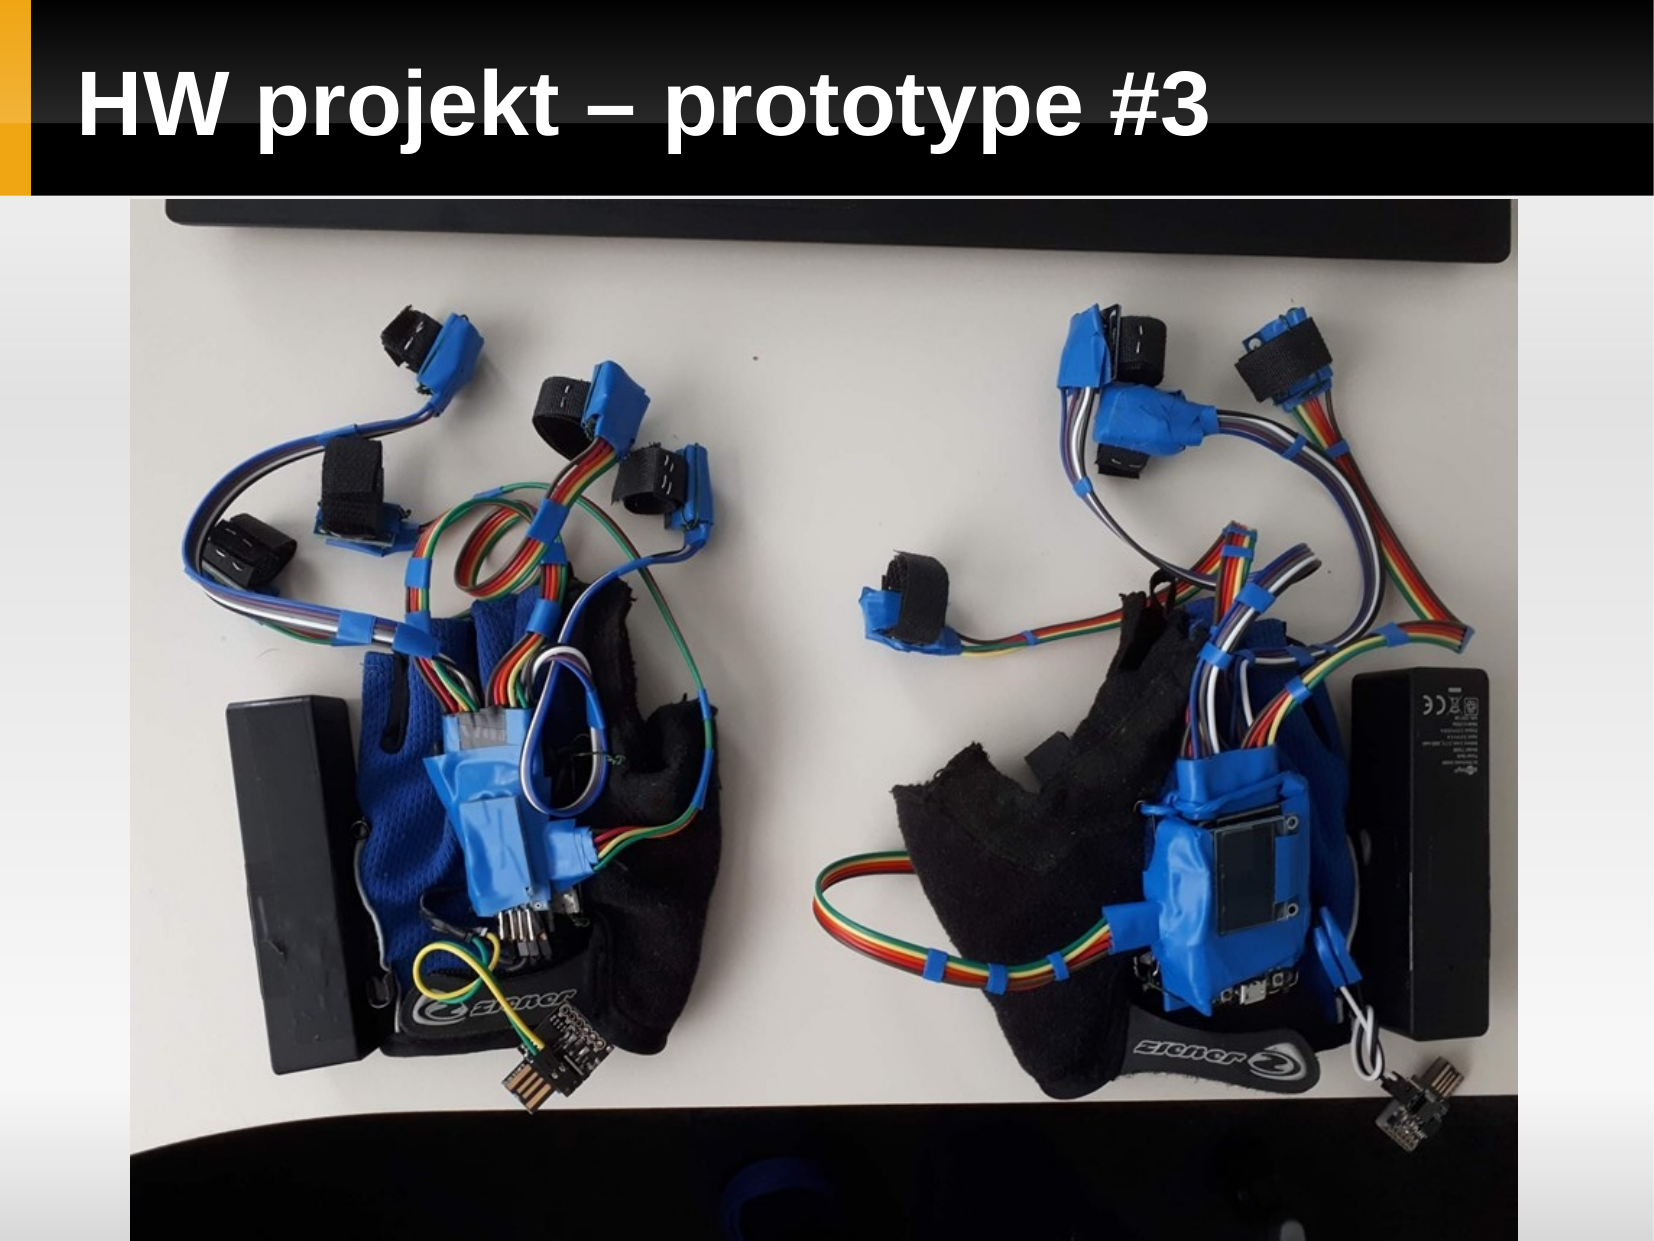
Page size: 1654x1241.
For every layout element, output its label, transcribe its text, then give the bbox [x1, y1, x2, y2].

title HW projekt – prototype #3 [76, 0, 1565, 208]
picture [0, 0, 1654, 1241]
